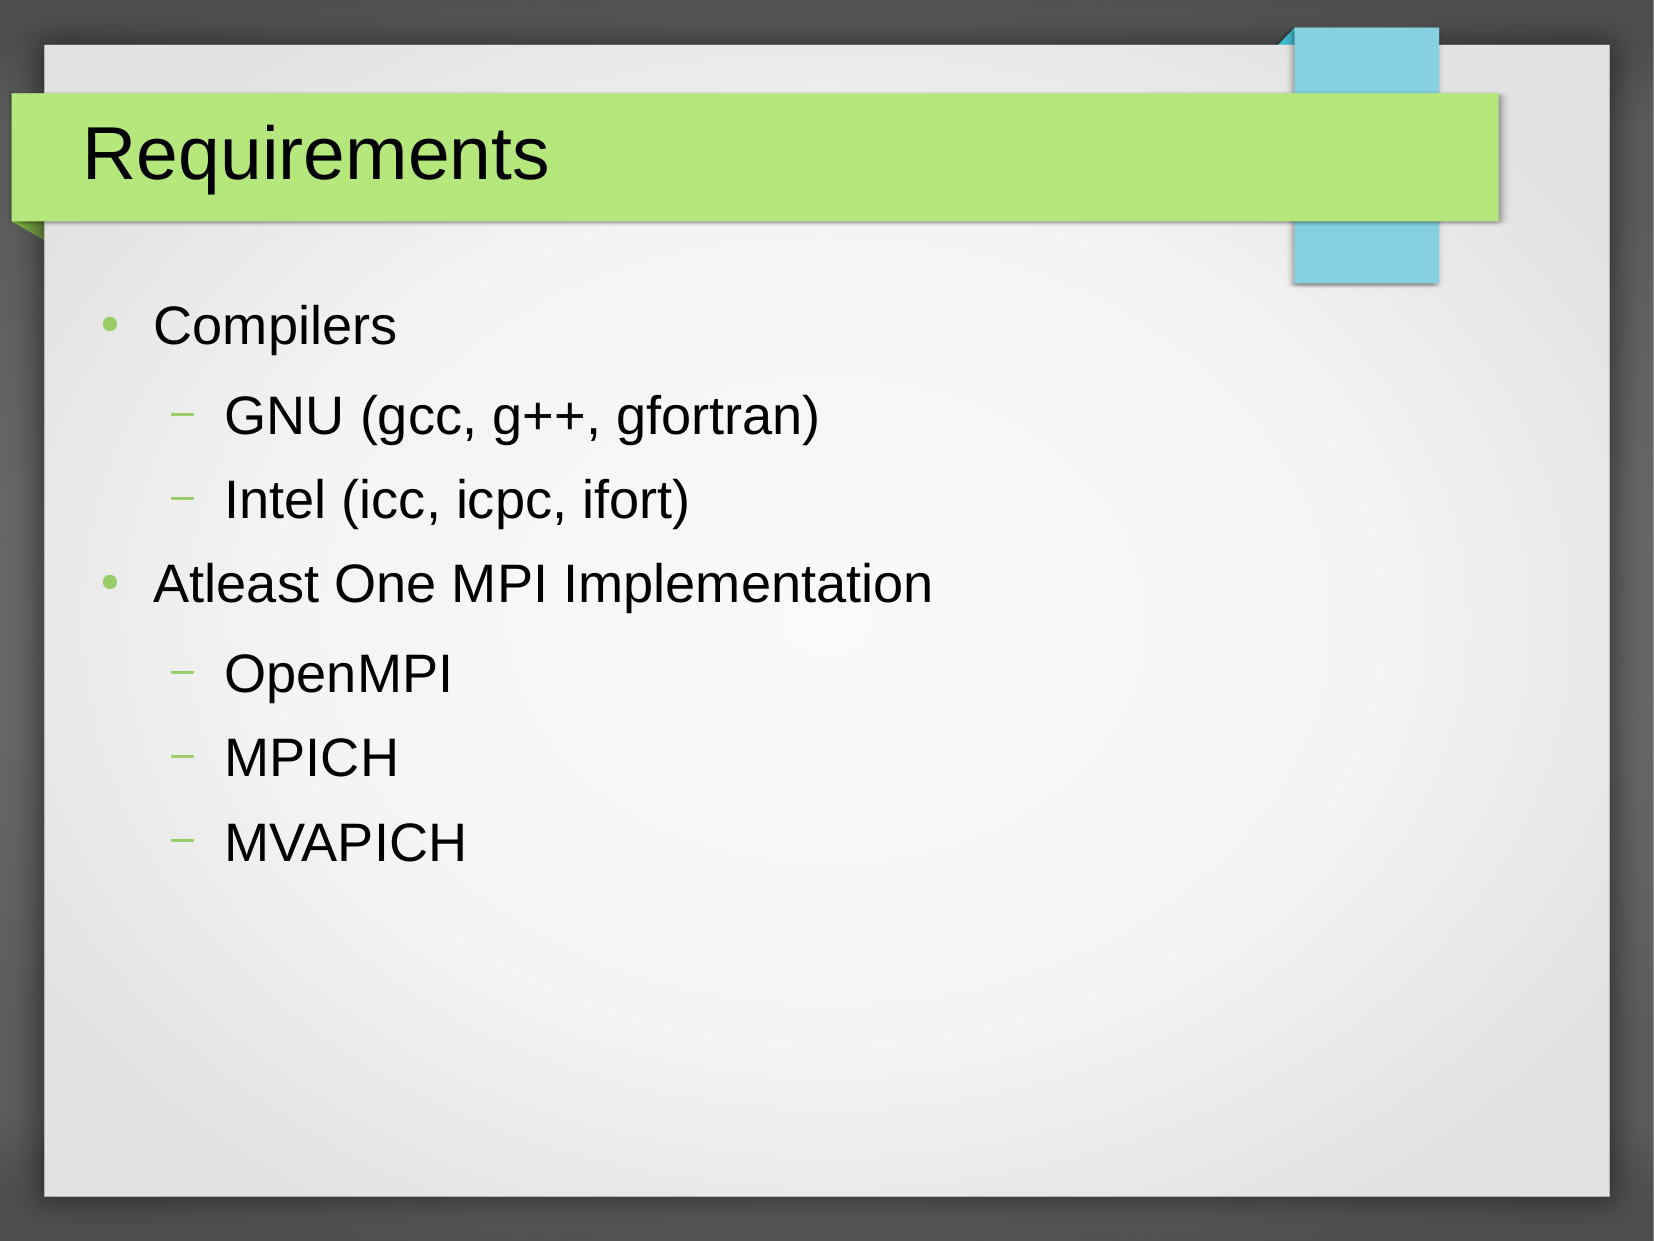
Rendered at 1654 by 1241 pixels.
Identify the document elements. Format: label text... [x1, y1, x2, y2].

list Compilers GNU (gcc, g++, gfortran) Intel (icc, icpc, ifort) Atleast One MPI Implementation OpenMPI MPICH MVAPICH [82, 295, 1571, 1015]
picture [0, 0, 1654, 1241]
title Requirements [82, 94, 1264, 213]
